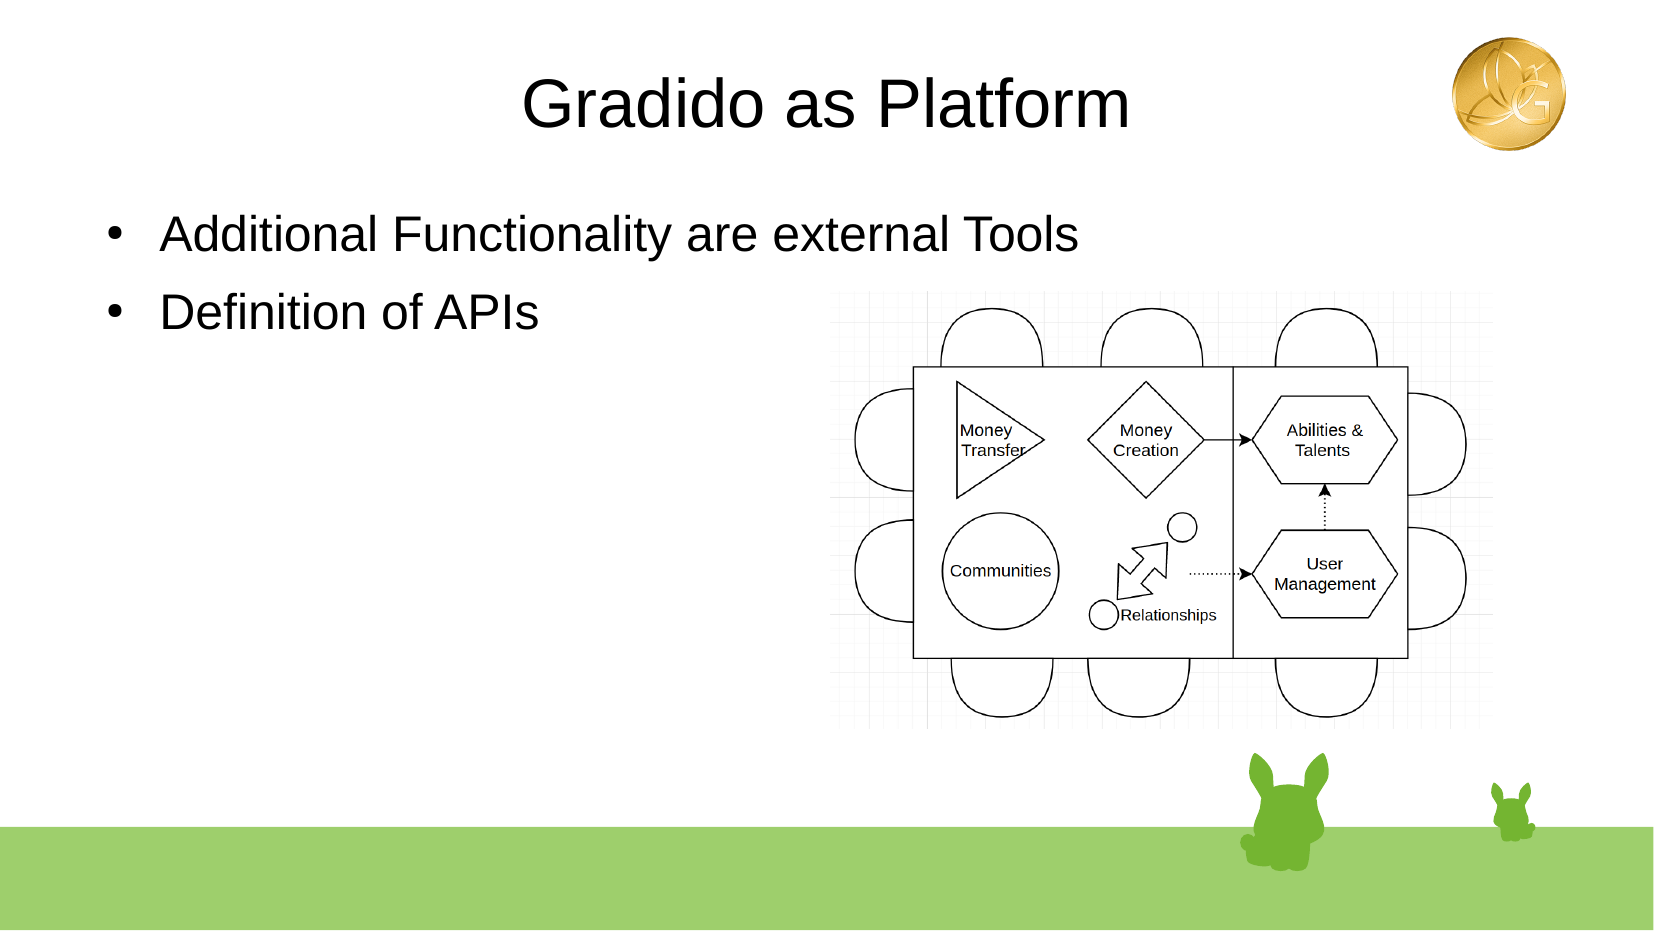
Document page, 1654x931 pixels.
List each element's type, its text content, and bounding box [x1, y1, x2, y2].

picture [1452, 37, 1566, 151]
title Gradido as Platform [88, 29, 1565, 178]
list Additional Functionality are external Tools Definition of APIs [88, 206, 1565, 739]
picture [830, 291, 1493, 729]
